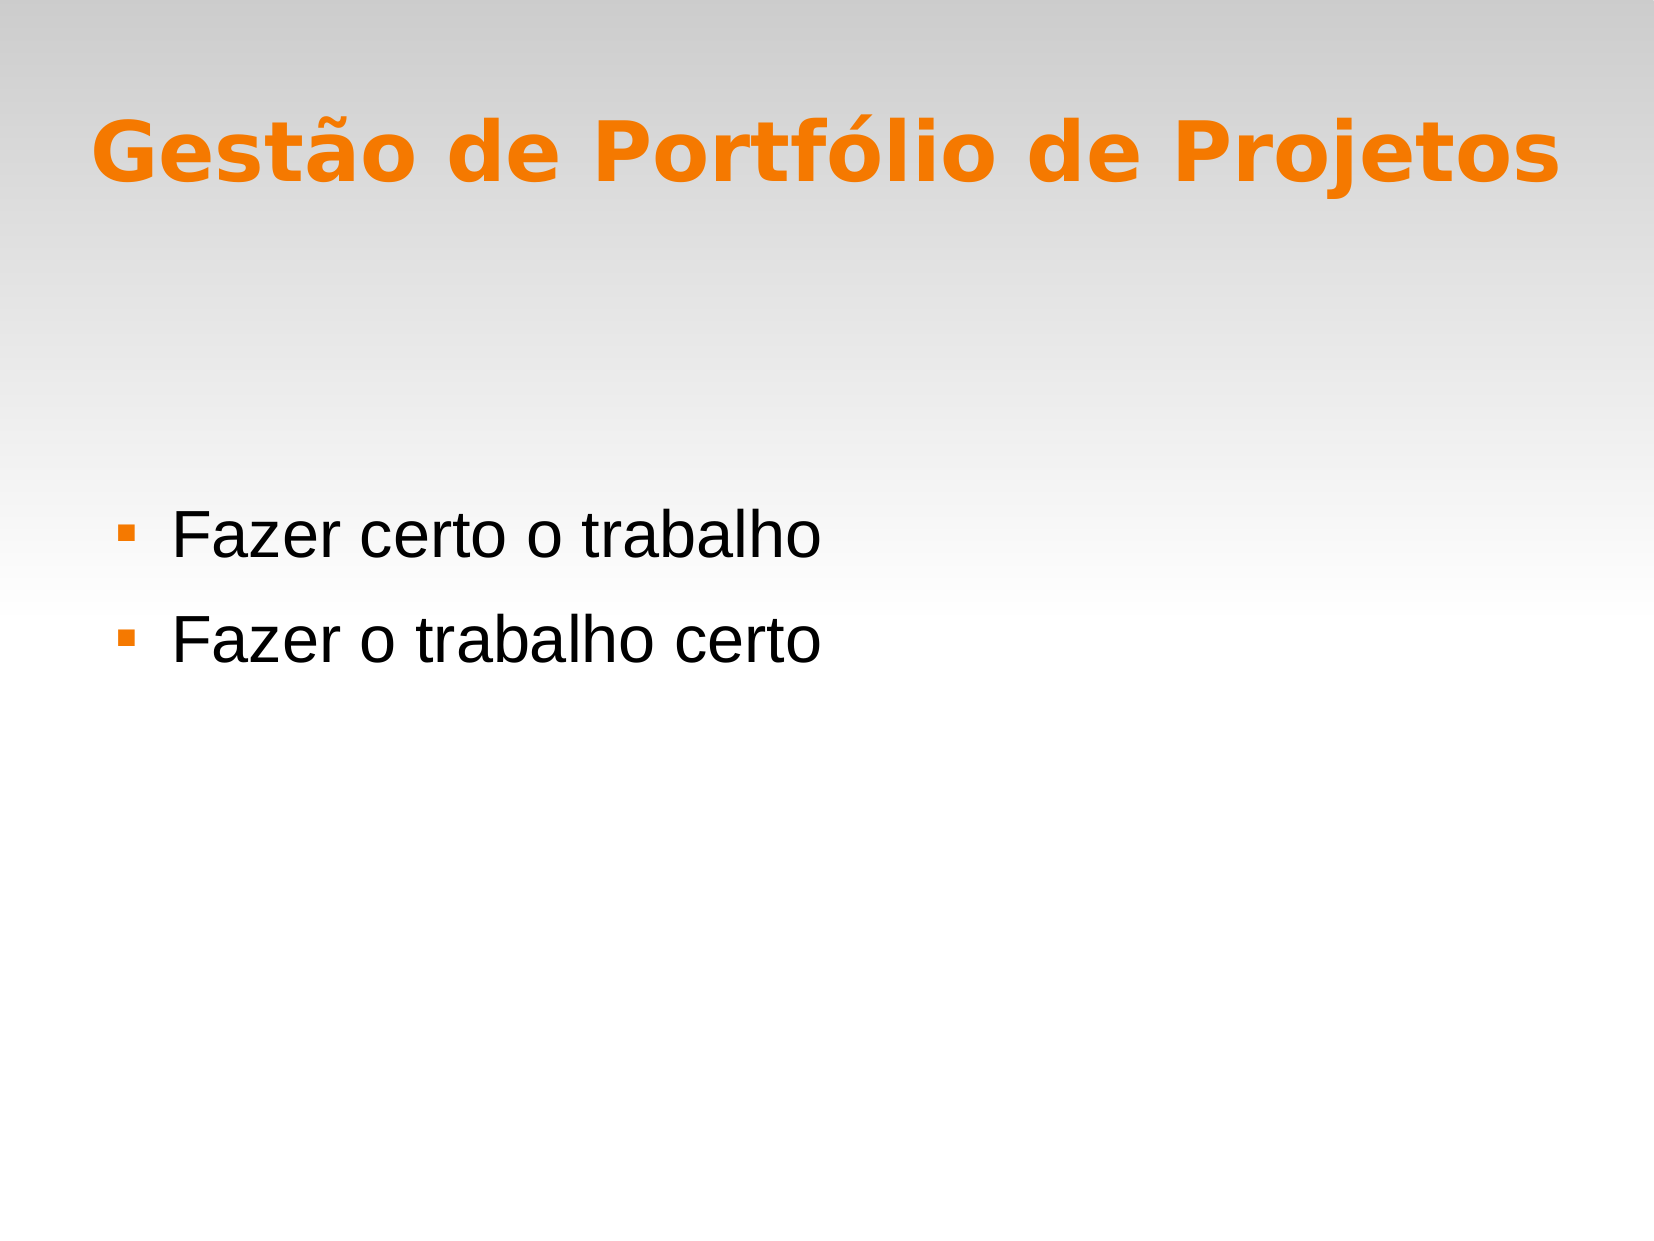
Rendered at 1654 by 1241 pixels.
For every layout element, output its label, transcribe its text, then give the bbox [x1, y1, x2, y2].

title Gestão de Portfólio de Projetos [82, 49, 1571, 257]
list Fazer certo o trabalho Fazer o trabalho certo [82, 290, 1571, 1109]
